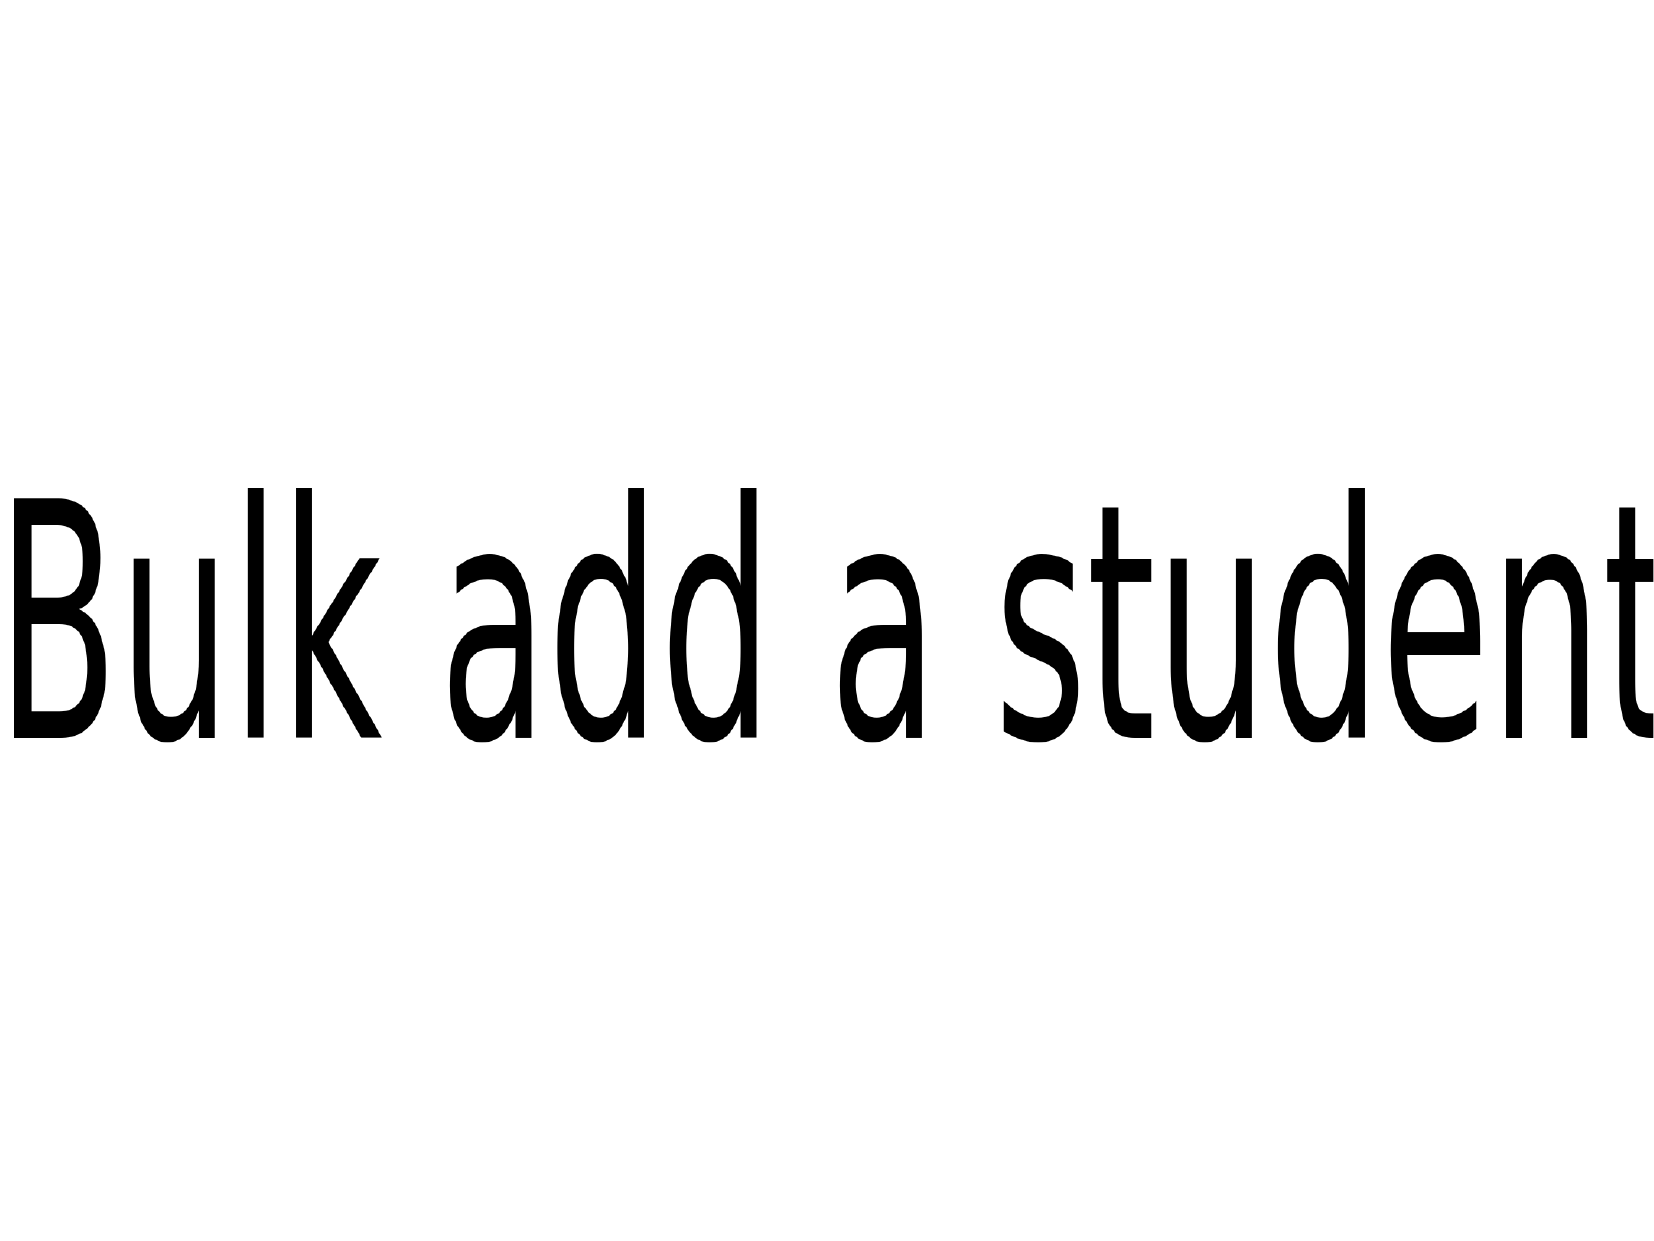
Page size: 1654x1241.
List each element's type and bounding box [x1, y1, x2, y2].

picture [14, 488, 1654, 744]
